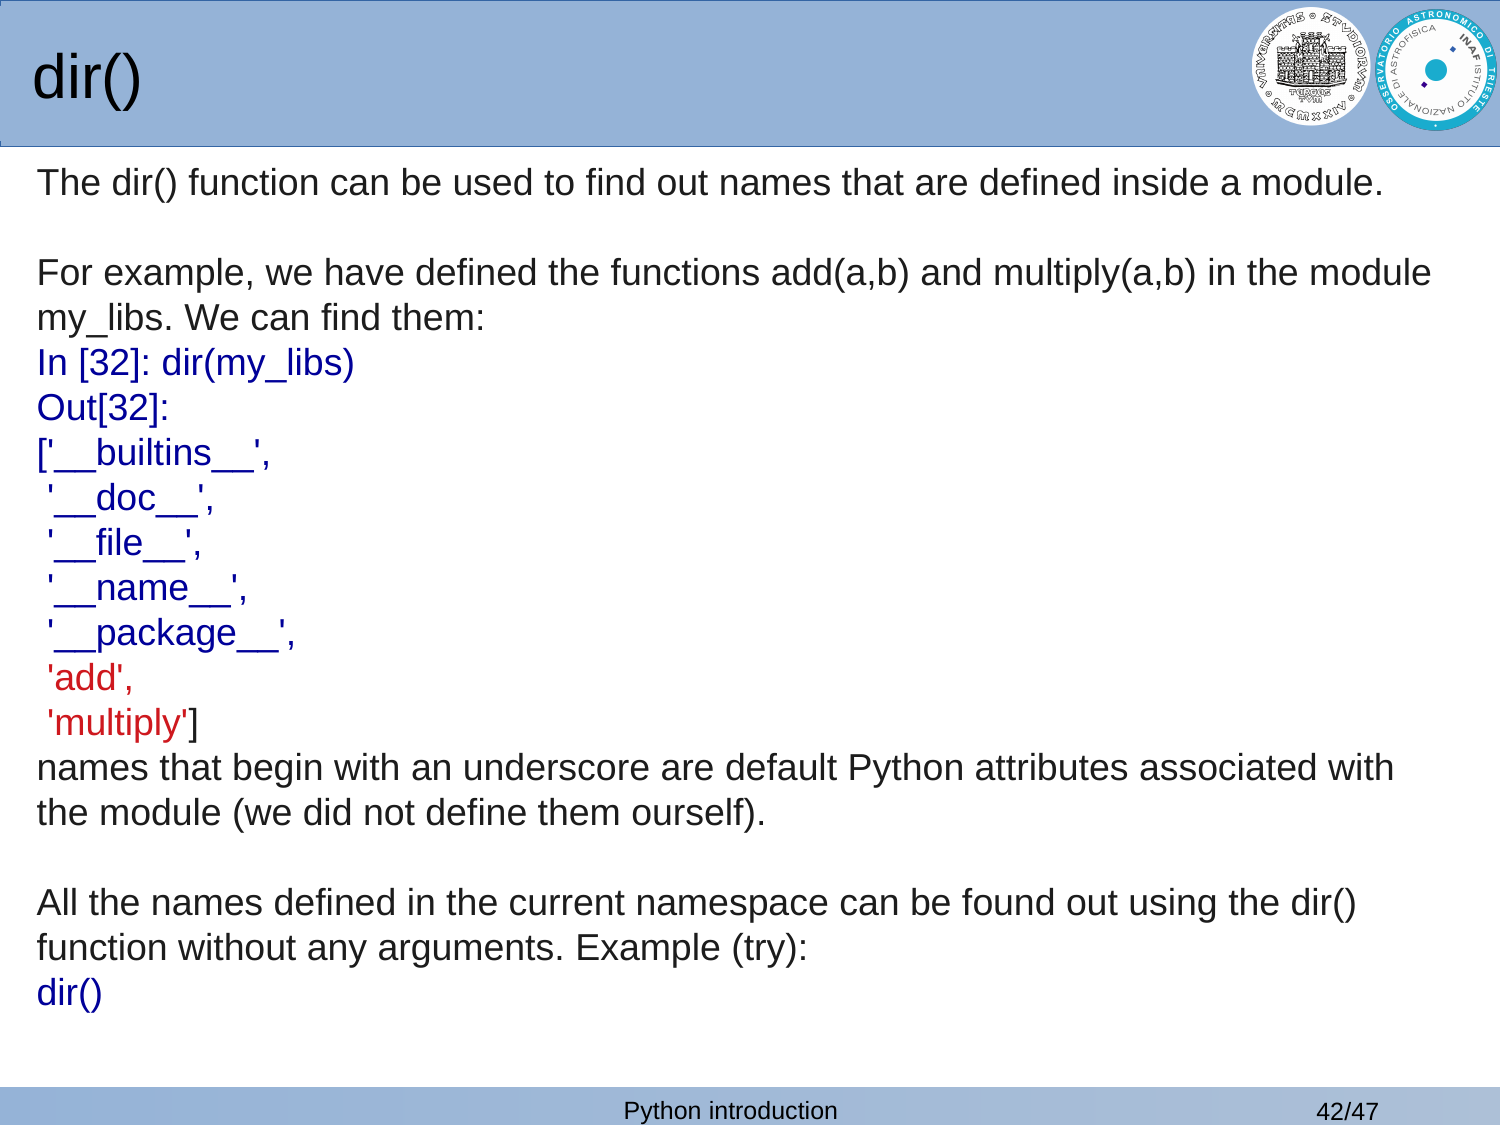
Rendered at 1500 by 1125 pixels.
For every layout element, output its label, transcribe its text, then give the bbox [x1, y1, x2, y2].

text_box dir() [0, 5, 1243, 141]
list The dir() function can be used to find out names that are defined inside a module. For example, we have defined the functions add(a,b) and multiply(a,b) in the module my_libs. We can find them: In [32]: dir(my_libs) Out[32]: ['__builtins__', '__doc__', '__file__', '__name__', '__package__', 'add', 'multiply'] names that begin with an underscore are default Python attributes associated with the module (we did not define them ourself). All the names defined in the current namespace can be found out using the dir() function without any arguments. Example (try): dir() [21, 150, 1455, 1087]
picture [1252, 0, 1500, 156]
